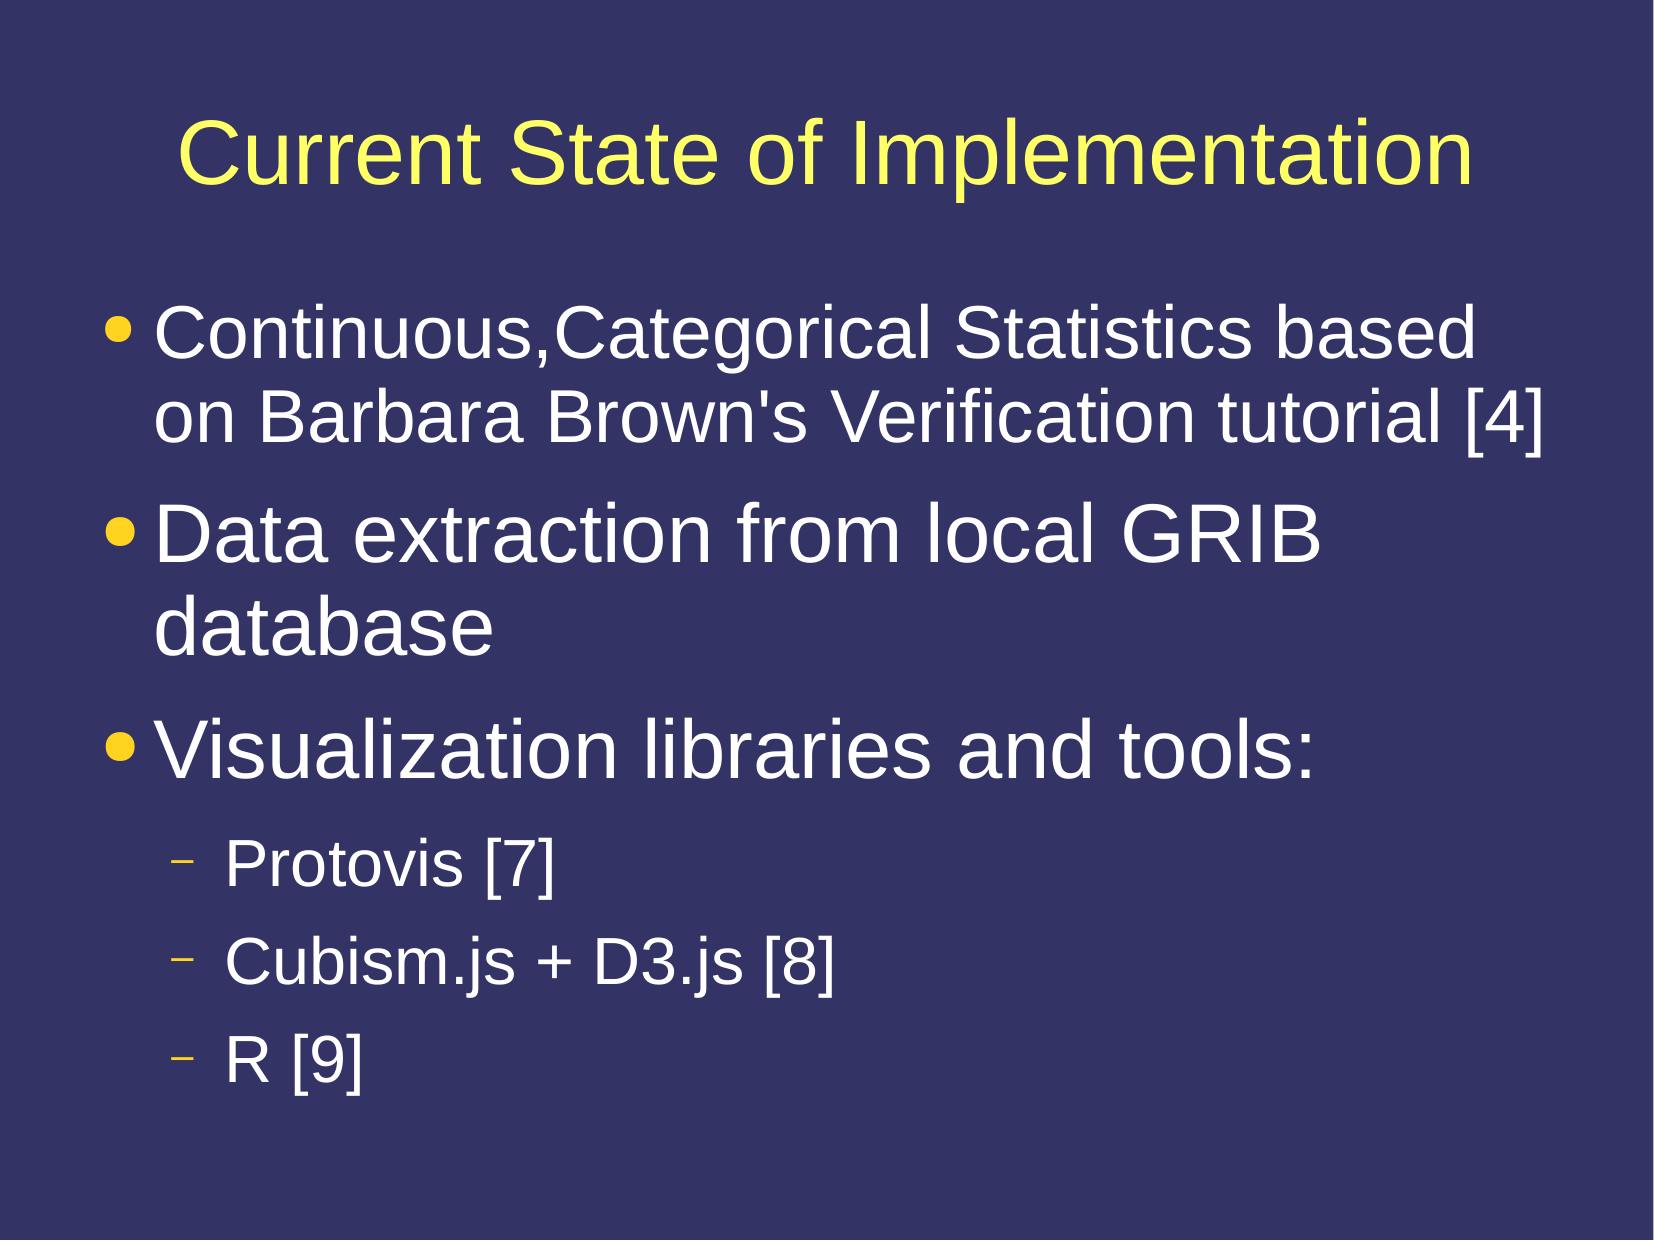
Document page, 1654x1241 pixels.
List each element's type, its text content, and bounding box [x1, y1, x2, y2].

list Continuous,Categorical Statistics based on Barbara Brown's Verification tutorial [4] Data extraction from local GRIB database Visualization libraries and tools: Protovis [7] Cubism.js + D3.js [8] R [9] [82, 290, 1571, 1109]
title Current State of Implementation [82, 49, 1571, 257]
